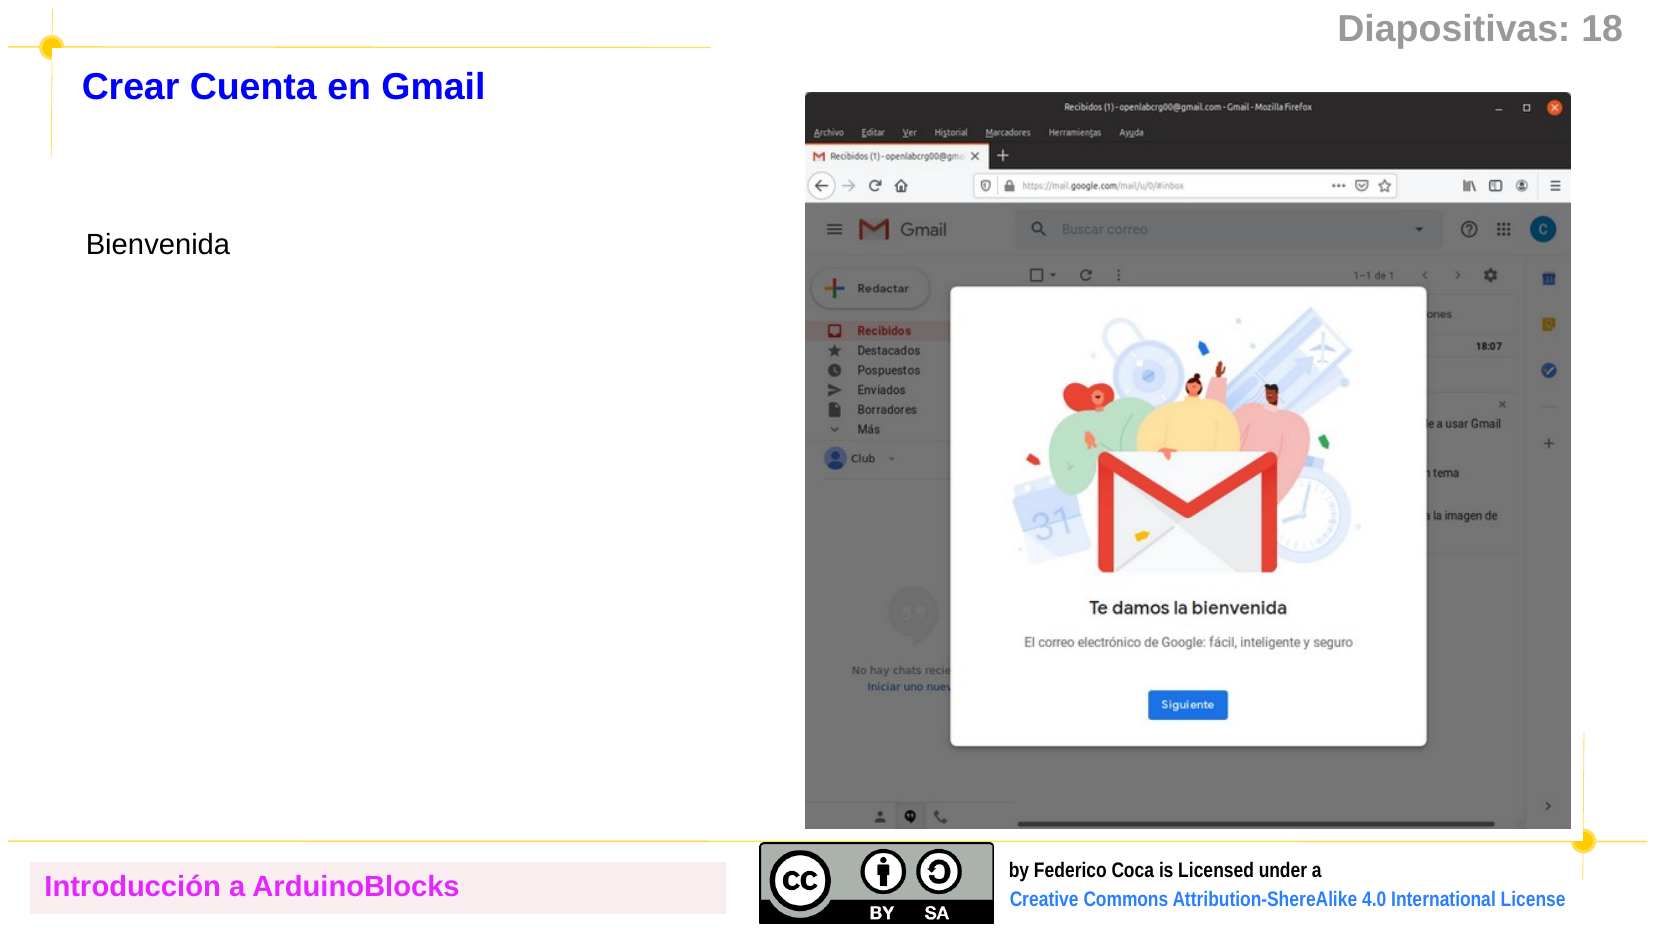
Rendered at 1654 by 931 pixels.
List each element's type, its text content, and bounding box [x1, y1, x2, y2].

text_box Introducción a ArduinoBlocks [29, 862, 727, 915]
picture [805, 92, 1571, 830]
text_box Crear Cuenta en Gmail [67, 58, 1207, 116]
text_box Bienvenida [71, 220, 720, 347]
text_box Diapositivas: 18 [1322, 0, 1644, 57]
